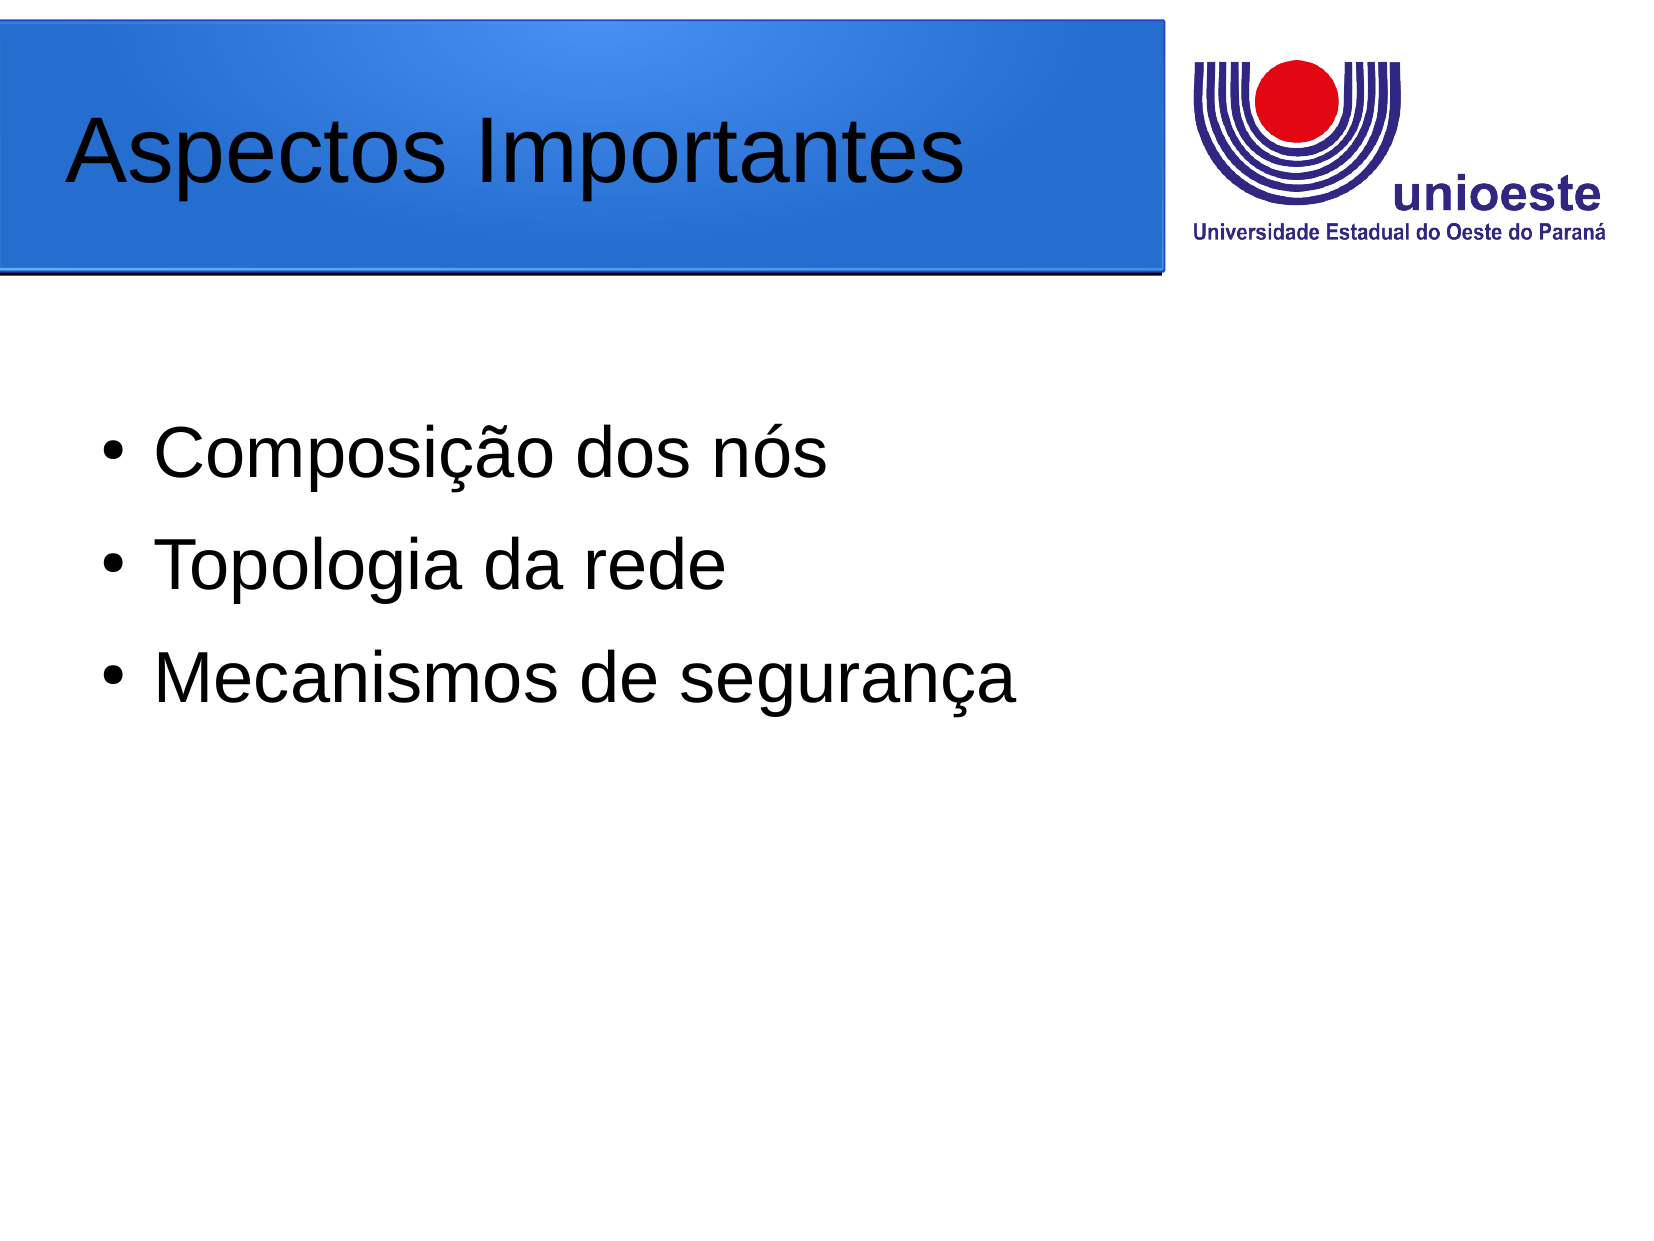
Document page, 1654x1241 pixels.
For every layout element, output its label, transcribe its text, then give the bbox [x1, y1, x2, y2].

list Composição dos nós Topologia da rede Mecanismos de segurança [82, 299, 1571, 1019]
picture [1130, 17, 1654, 260]
title Aspectos Importantes [64, 56, 1117, 244]
